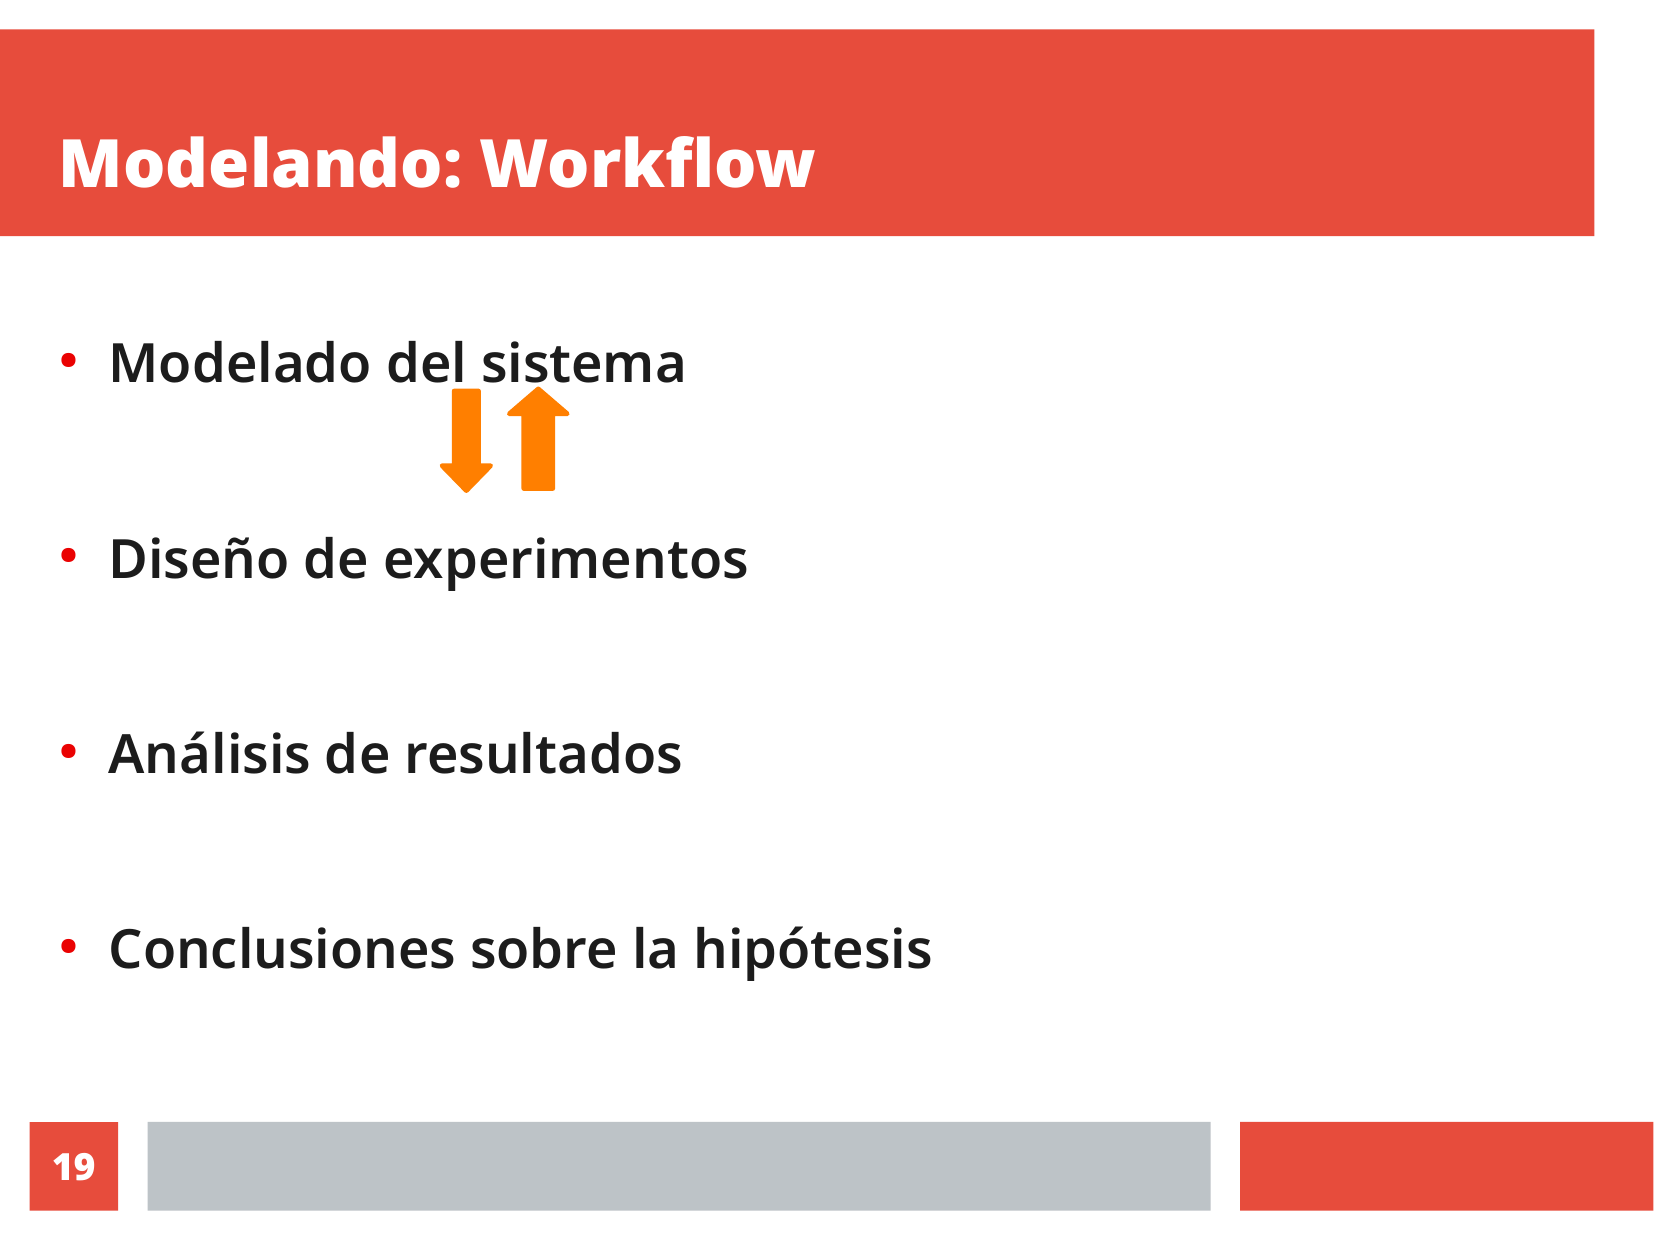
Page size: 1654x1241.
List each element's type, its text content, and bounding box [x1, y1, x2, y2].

text_box [442, 391, 491, 491]
text_box [509, 388, 568, 489]
list Modelado del sistema Diseño de experimentos Análisis de resultados Conclusiones sobre la hipótesis [59, 324, 1565, 1093]
title Modelando: Workflow [59, 59, 1595, 207]
